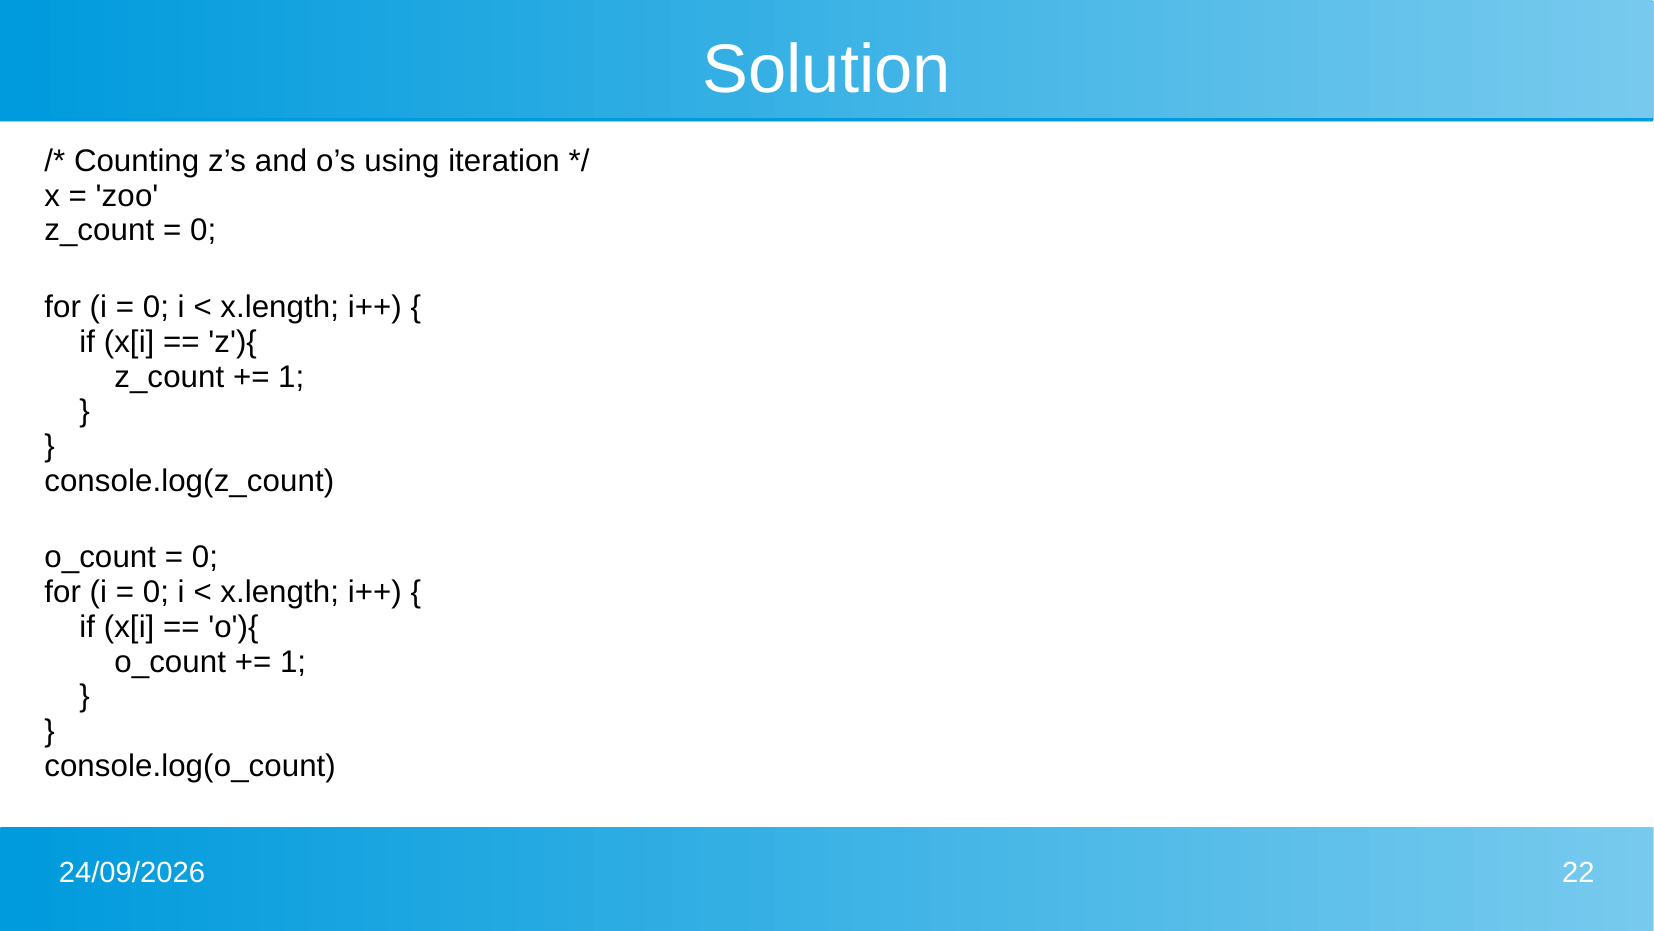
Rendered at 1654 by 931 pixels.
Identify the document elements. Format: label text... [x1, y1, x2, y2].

text_box /* Counting z’s and o’s using iteration */ x = 'zoo' z_count = 0; for (i = 0; i < x.length; i++) { if (x[i] == 'z'){ z_count += 1; } } console.log(z_count) o_count = 0; for (i = 0; i < x.length; i++) { if (x[i] == 'o'){ o_count += 1; } } console.log(o_count) [29, 135, 1506, 791]
title Solution [59, 29, 1595, 108]
